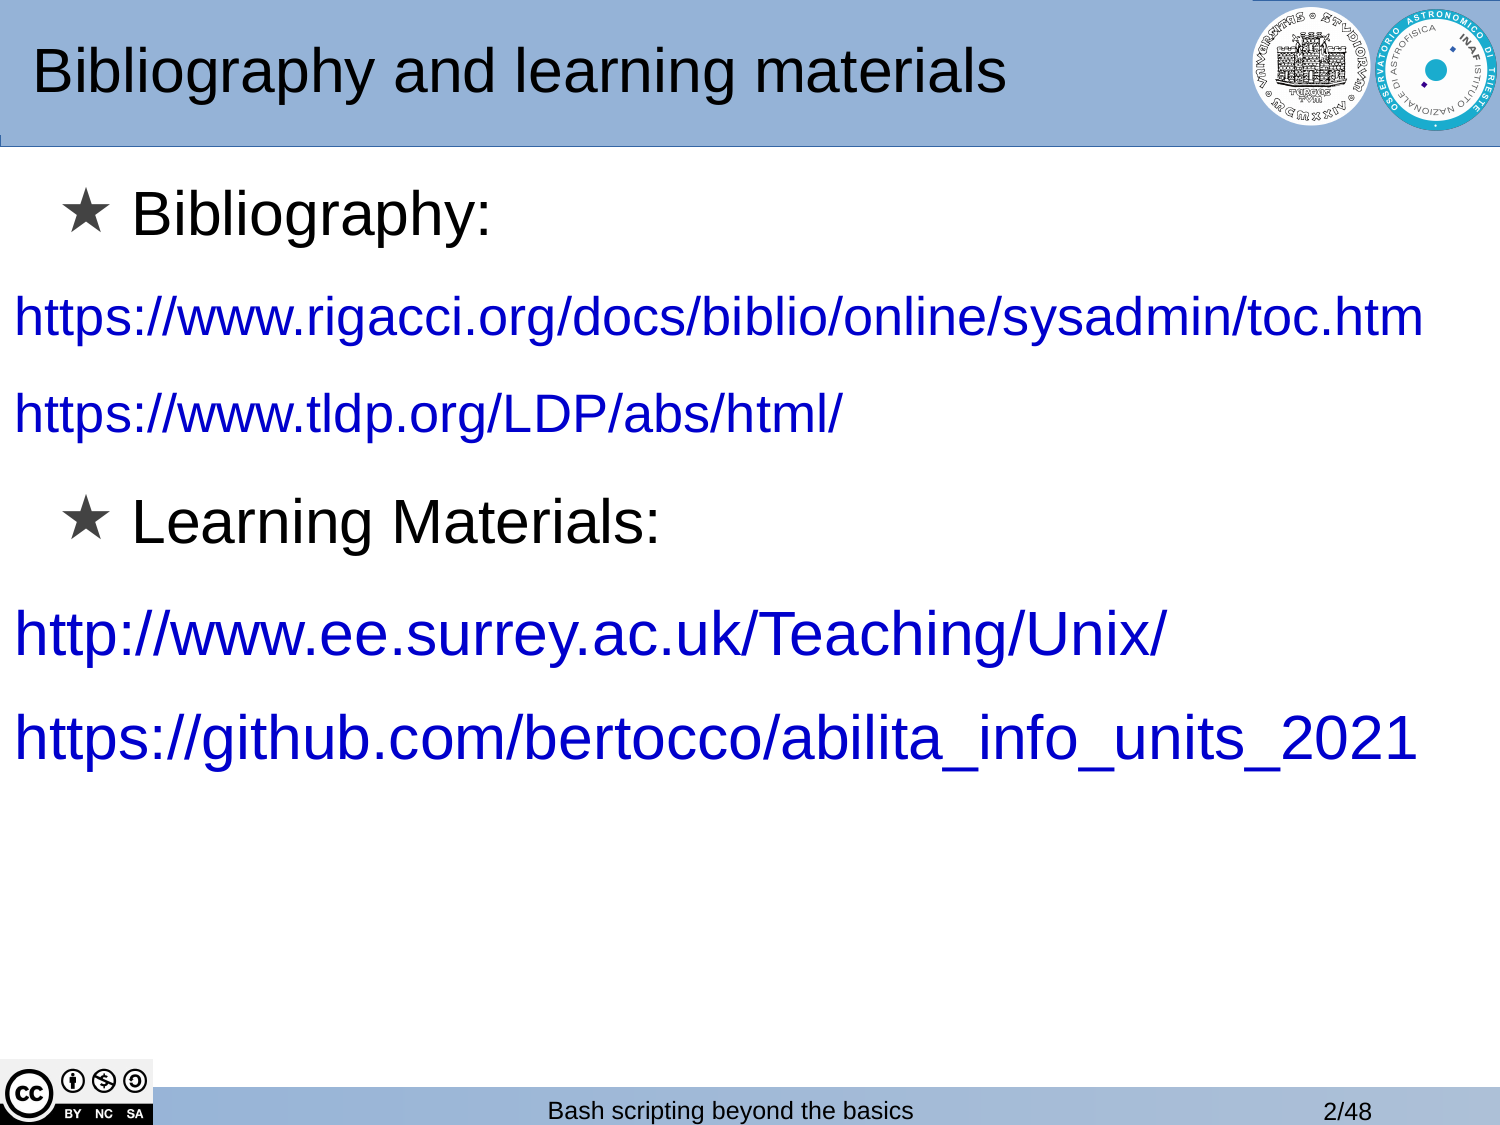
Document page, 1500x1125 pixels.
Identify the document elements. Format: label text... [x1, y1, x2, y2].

picture [0, 1059, 153, 1125]
title Traditional service delivery [1253, 0, 1500, 135]
list Bibliography: https://www.rigacci.org/docs/biblio/online/sysadmin/toc.htm https://www.tldp.org/LDP/abs/html/ Learning Materials: http://www.ee.surrey.ac.uk/Teaching/Unix/ https://github.com/bertocco/abilita_info_units_2021 [0, 135, 1500, 1054]
text_box Bibliography and learning materials [0, 0, 1253, 135]
